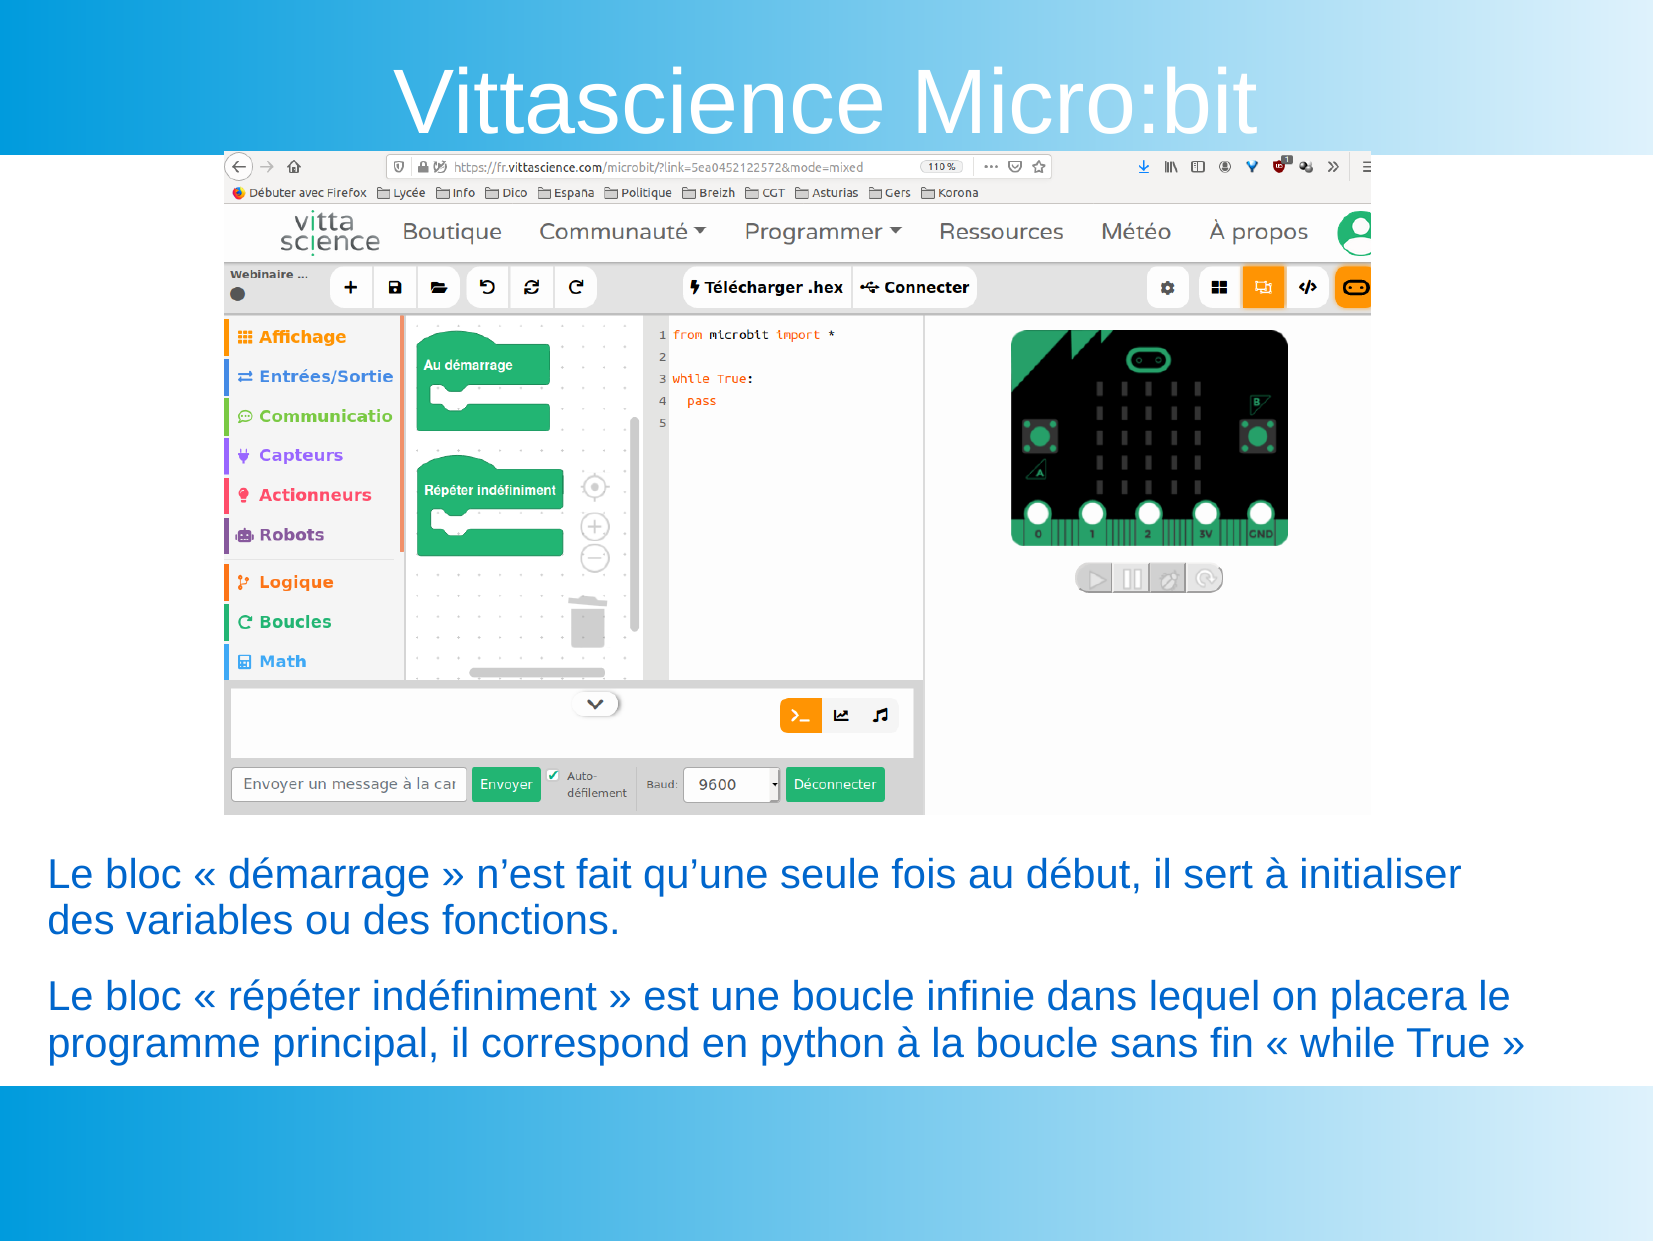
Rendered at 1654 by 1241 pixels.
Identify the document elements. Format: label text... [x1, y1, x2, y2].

list Le bloc « démarrage » n’est fait qu’une seule fois au début, il sert à initialiser des variables ou des fonctions. Le bloc « répéter indéfiniment » est une boucle infinie dans lequel on placera le programme principal, il correspond en python à la boucle sans fin « while True » [47, 850, 1536, 1016]
picture [224, 151, 1371, 815]
title Vittascience Micro:bit [82, 49, 1571, 155]
